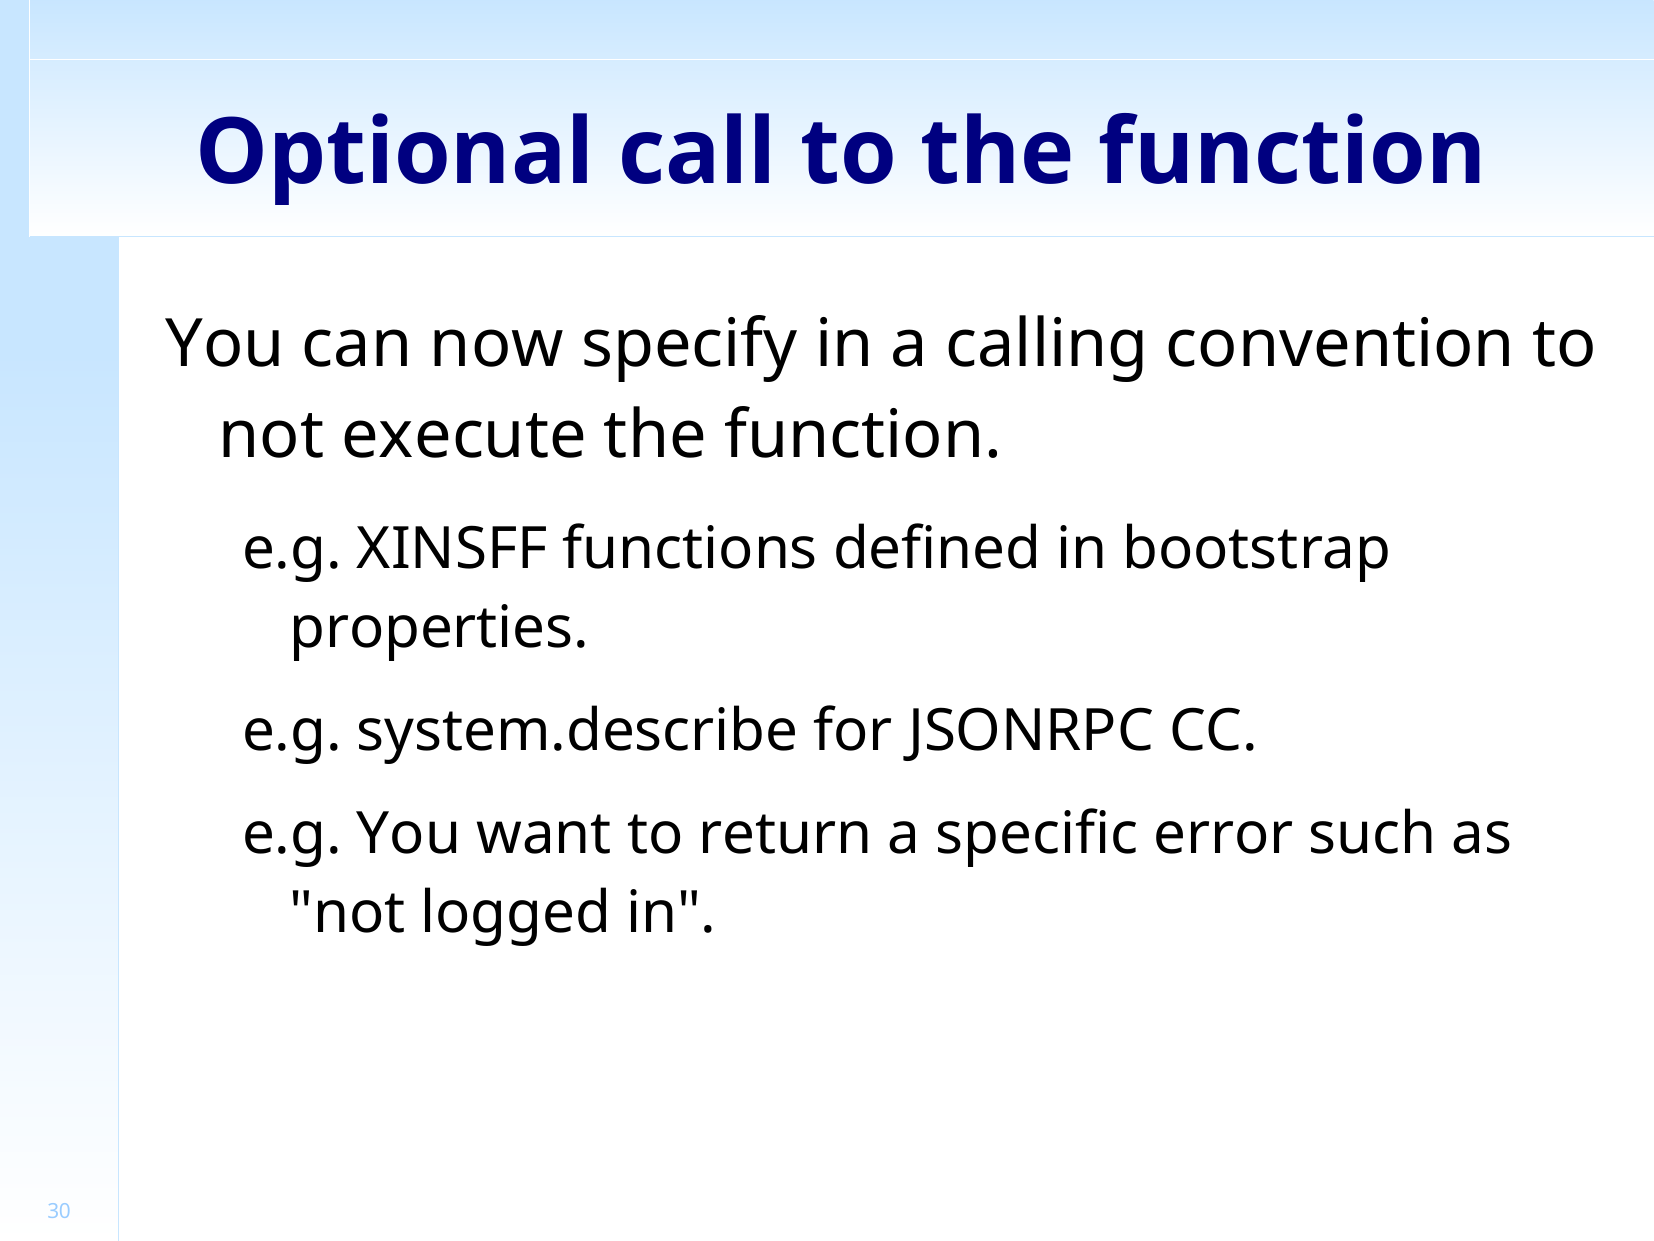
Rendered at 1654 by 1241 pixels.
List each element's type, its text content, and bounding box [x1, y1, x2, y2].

title Optional call to the function [29, 59, 1654, 237]
list You can now specify in a calling convention to not execute the function. e.g. XINSFF functions defined in bootstrap properties. e.g. system.describe for JSONRPC CC. e.g. You want to return a specific error such as "not logged in". [147, 295, 1625, 1182]
